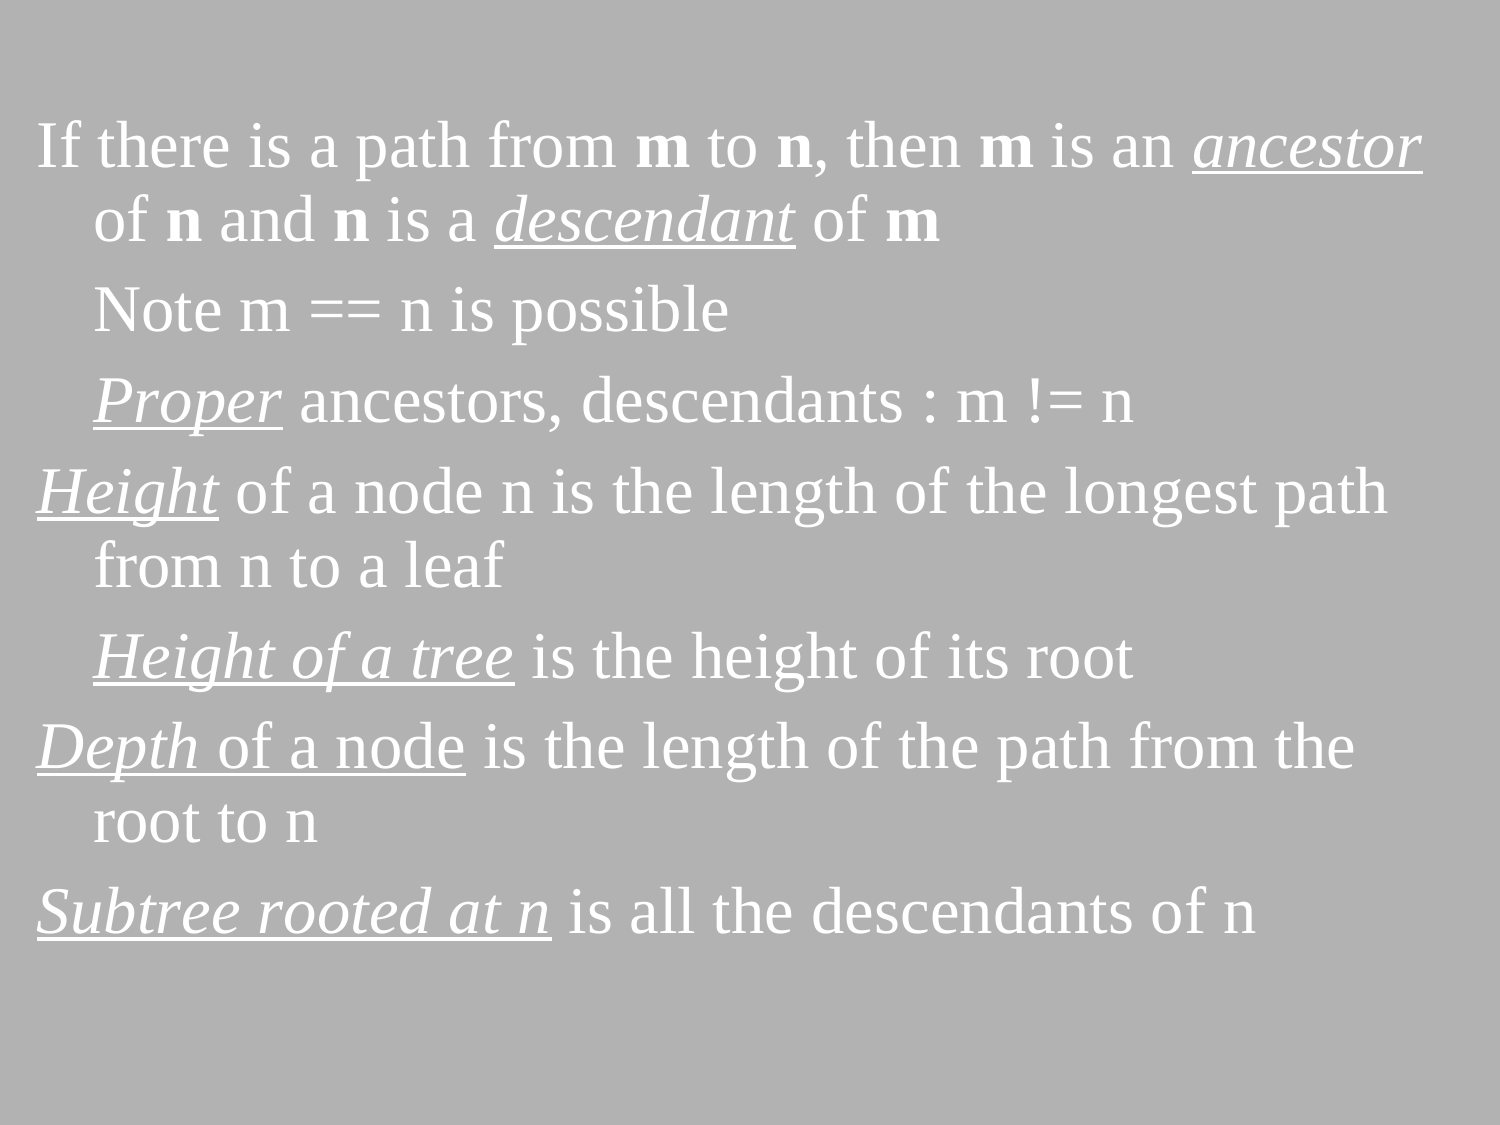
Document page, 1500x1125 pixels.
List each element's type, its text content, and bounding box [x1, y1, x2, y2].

list If there is a path from m to n, then m is an ancestor of n and n is a descendant of m Note m == n is possible Proper ancestors, descendants : m != n Height of a node n is the length of the longest path from n to a leaf Height of a tree is the height of its root Depth of a node is the length of the path from the root to n Subtree rooted at n is all the descendants of n [22, 99, 1482, 1026]
